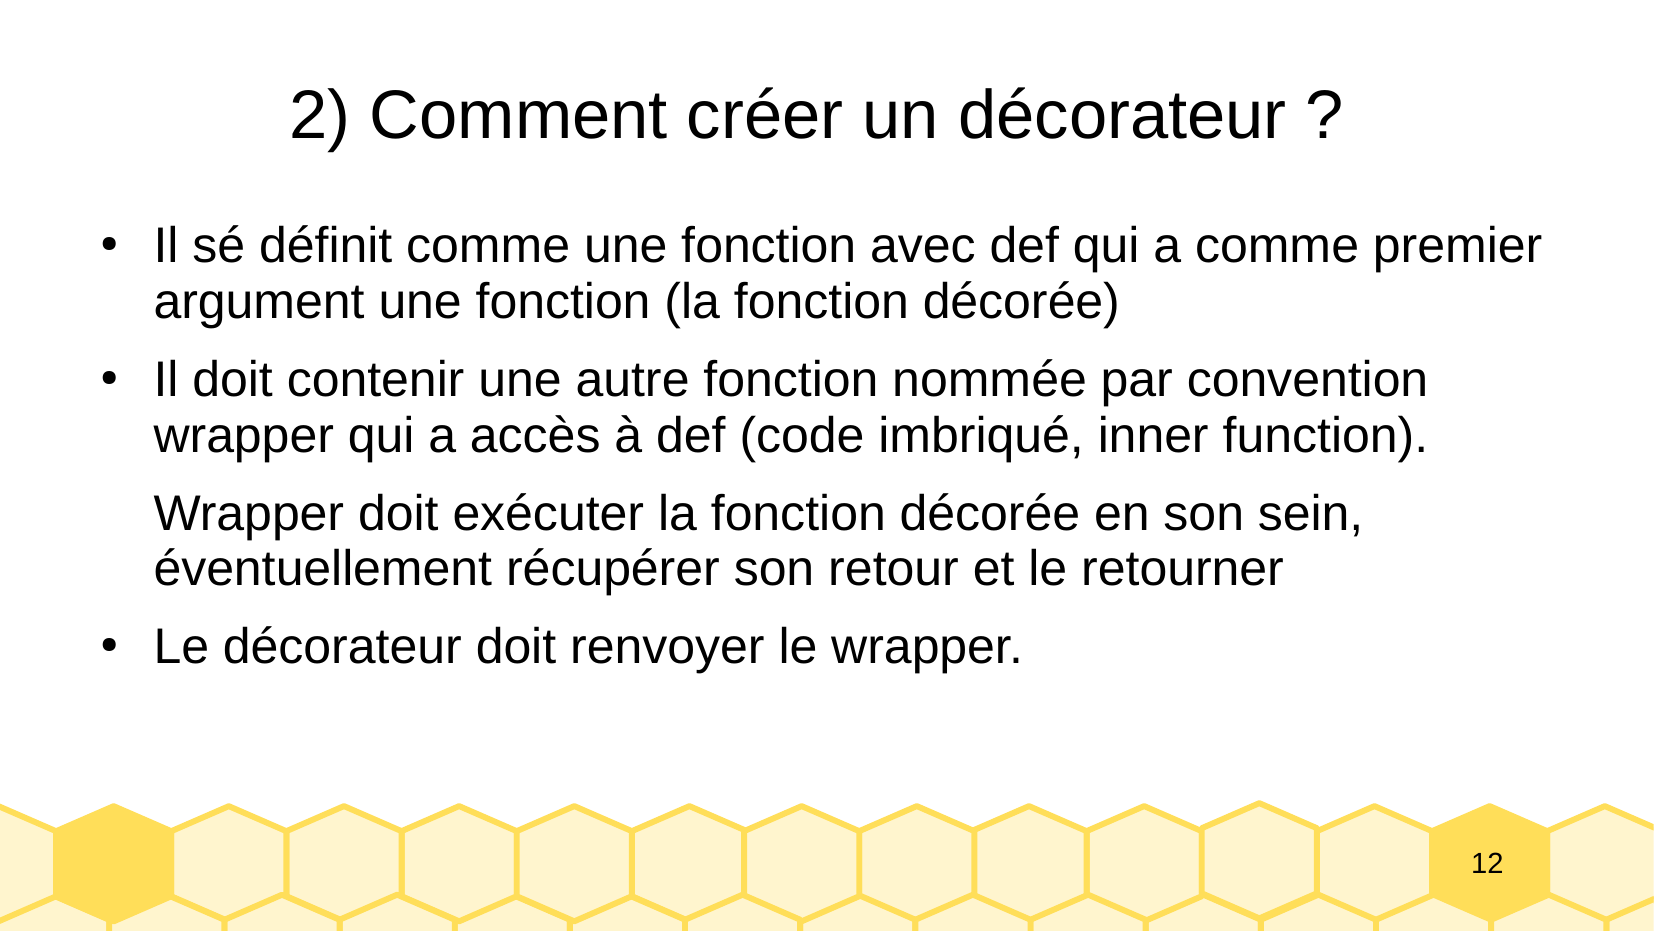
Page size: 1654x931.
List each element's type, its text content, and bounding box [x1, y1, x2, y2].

title 2) Comment créer un décorateur ? [82, 37, 1571, 193]
list Il sé définit comme une fonction avec def qui a comme premier argument une fonction (la fonction décorée) Il doit contenir une autre fonction nommée par convention wrapper qui a accès à def (code imbriqué, inner function). Wrapper doit exécuter la fonction décorée en son sein, éventuellement récupérer son retour et le retourner Le décorateur doit renvoyer le wrapper. [82, 217, 1571, 758]
